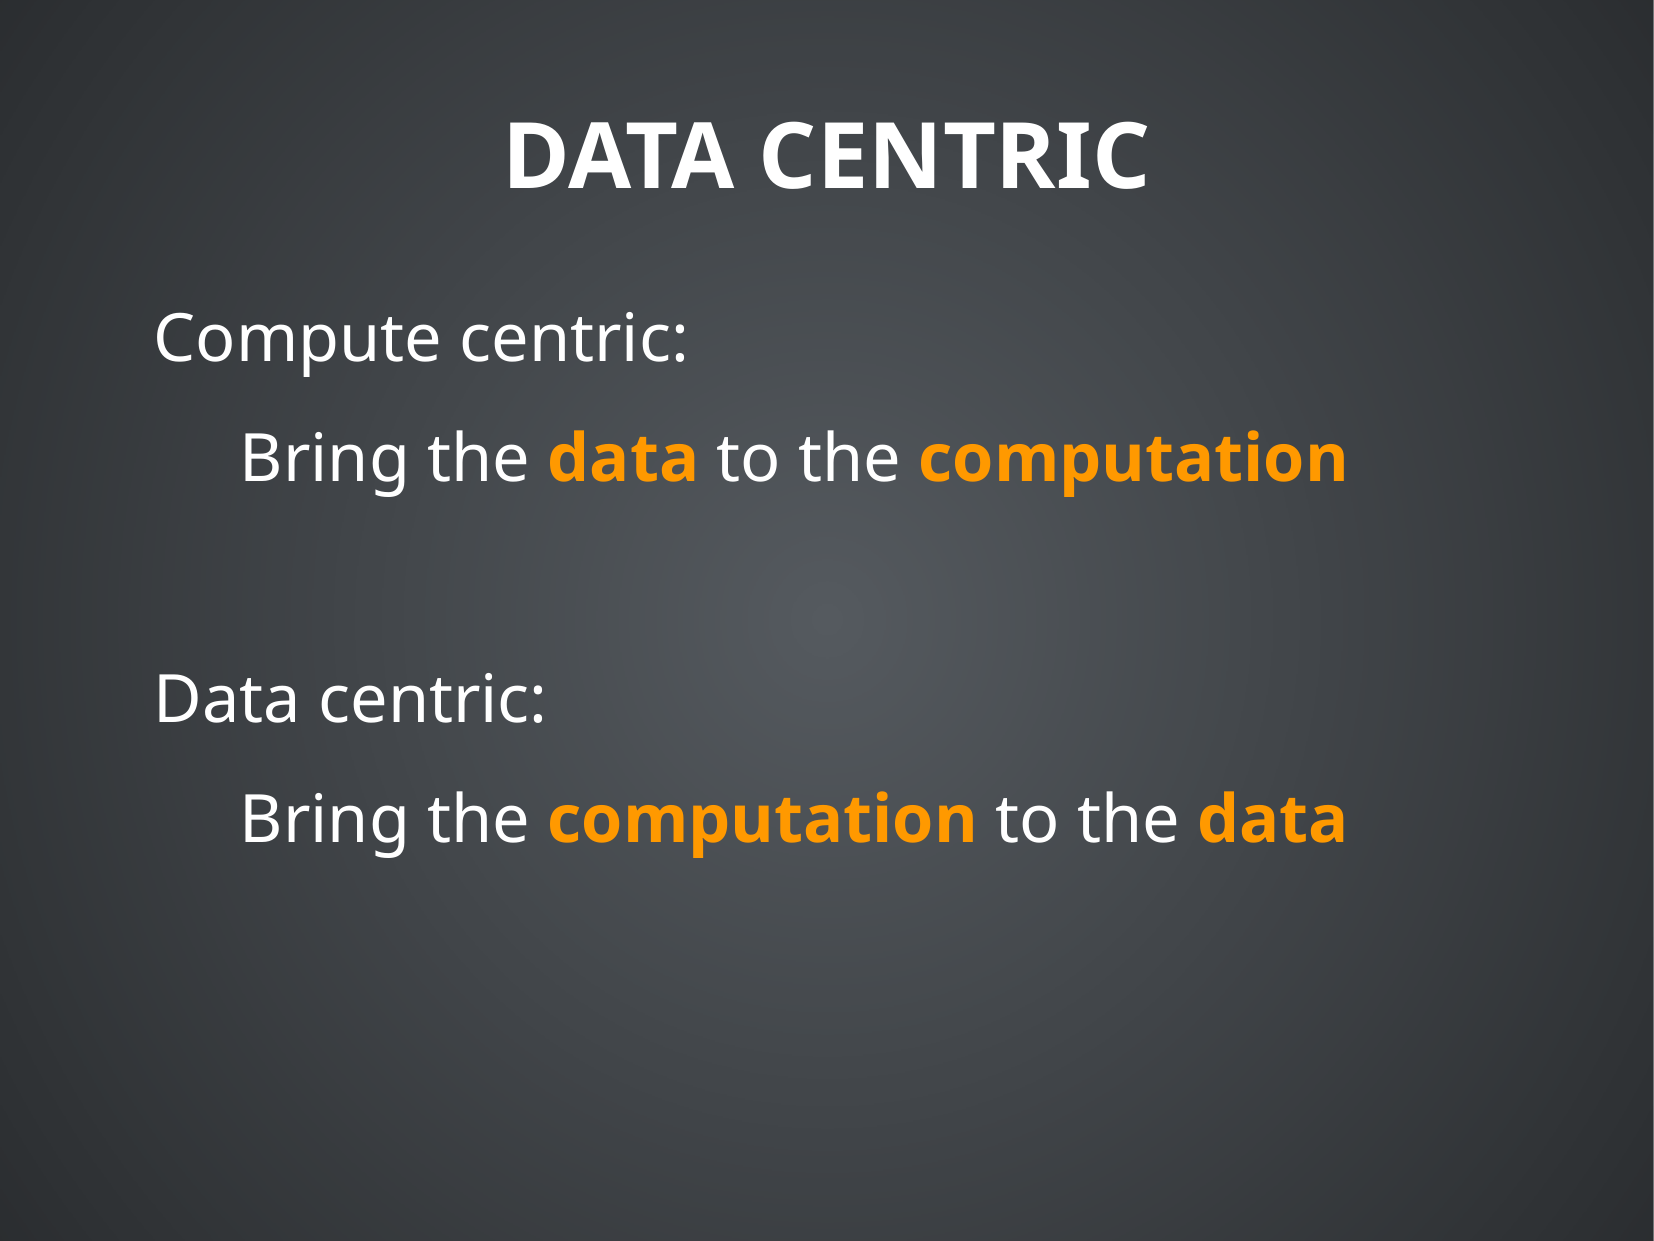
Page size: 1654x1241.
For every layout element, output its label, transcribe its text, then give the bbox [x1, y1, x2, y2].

title DATA CENTRIC [82, 49, 1571, 257]
picture [0, 0, 1654, 1241]
list Compute centric: Bring the data to the computation Data centric: Bring the computation to the data [82, 290, 1571, 1109]
